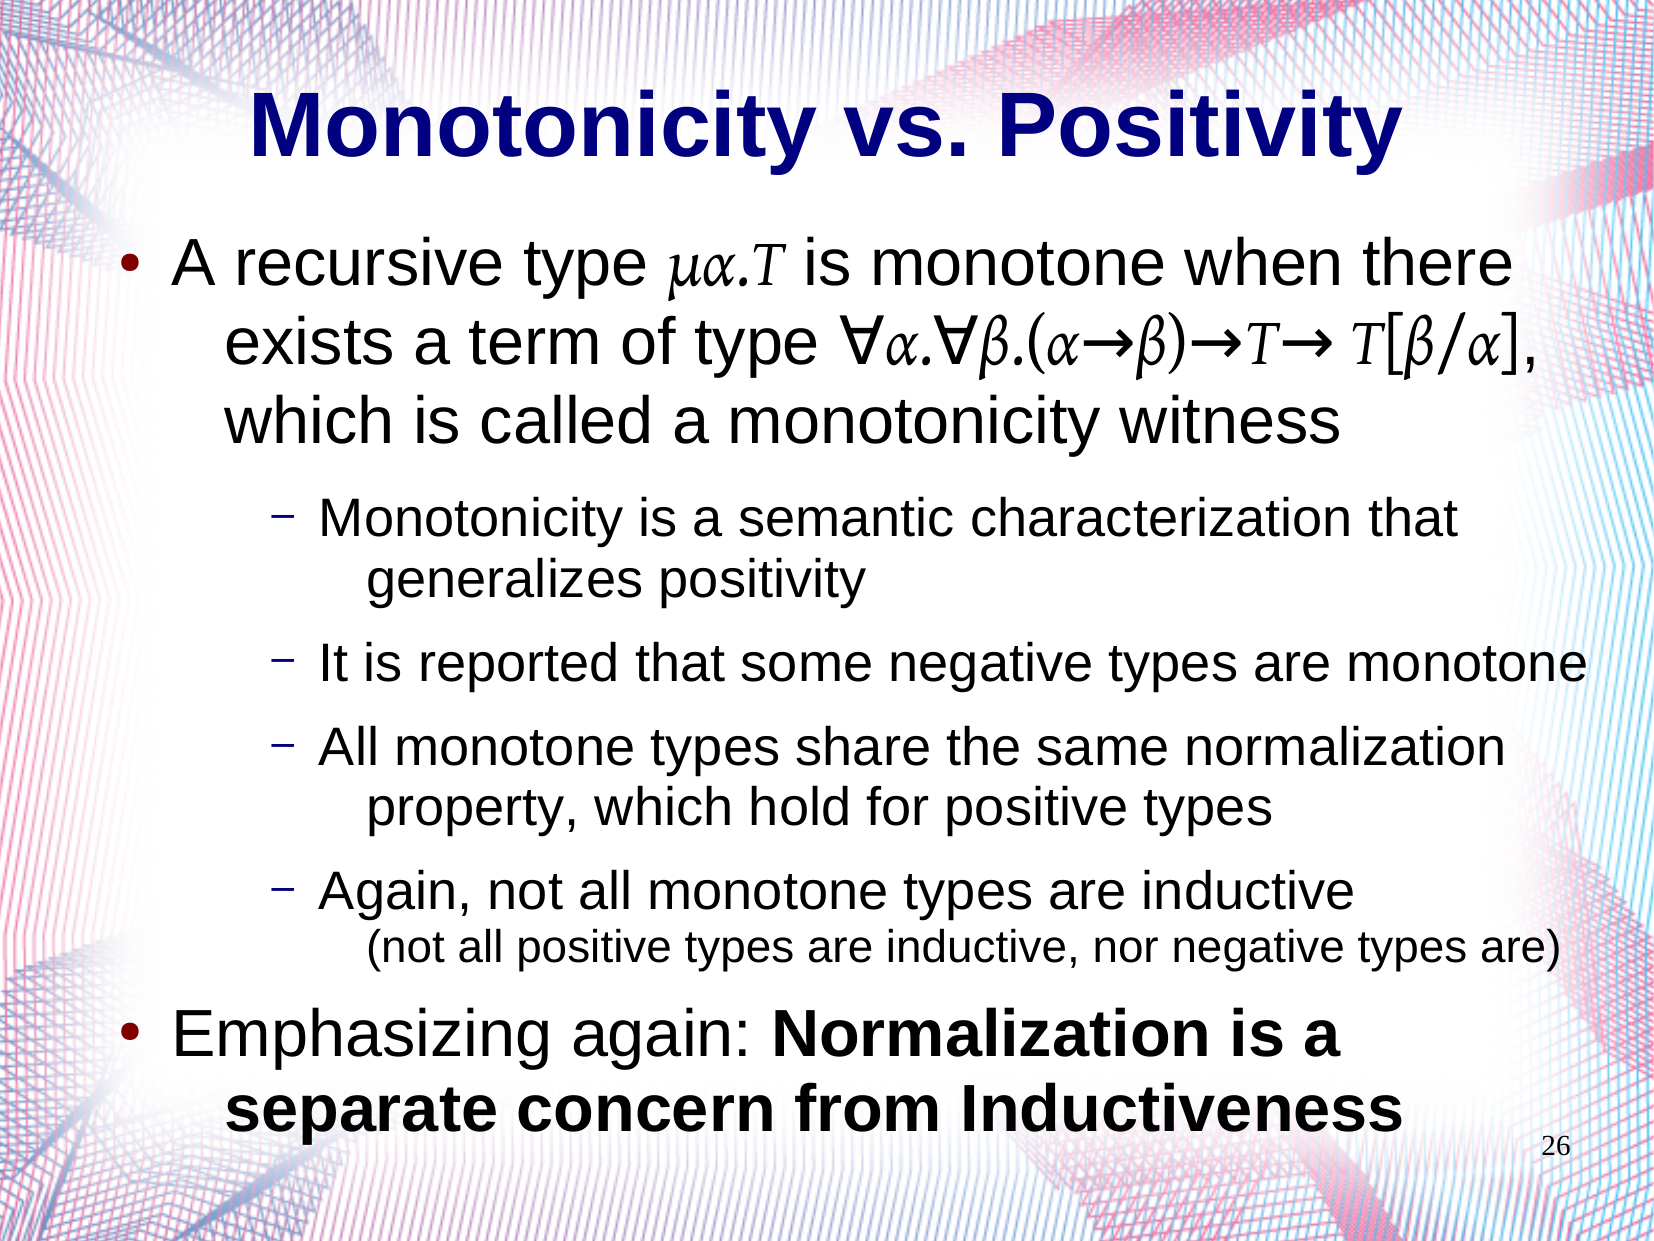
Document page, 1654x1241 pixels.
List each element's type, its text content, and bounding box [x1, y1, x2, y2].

title Monotonicity vs. Positivity [82, 49, 1571, 201]
picture [0, 0, 1654, 1241]
list A recursive type μα.T is monotone when there exists a term of type ∀α.∀β.(α→β)→T→ T[β/α], which is called a monotonicity witness Monotonicity is a semantic characterization that generalizes positivity It is reported that some negative types are monotone All monotone types share the same normalization property, which hold for positive types Again, not all monotone types are inductive (not all positive types are inductive, nor negative types are) Emphasizing again: Normalization is a separate concern from Inductiveness [82, 225, 1619, 1146]
